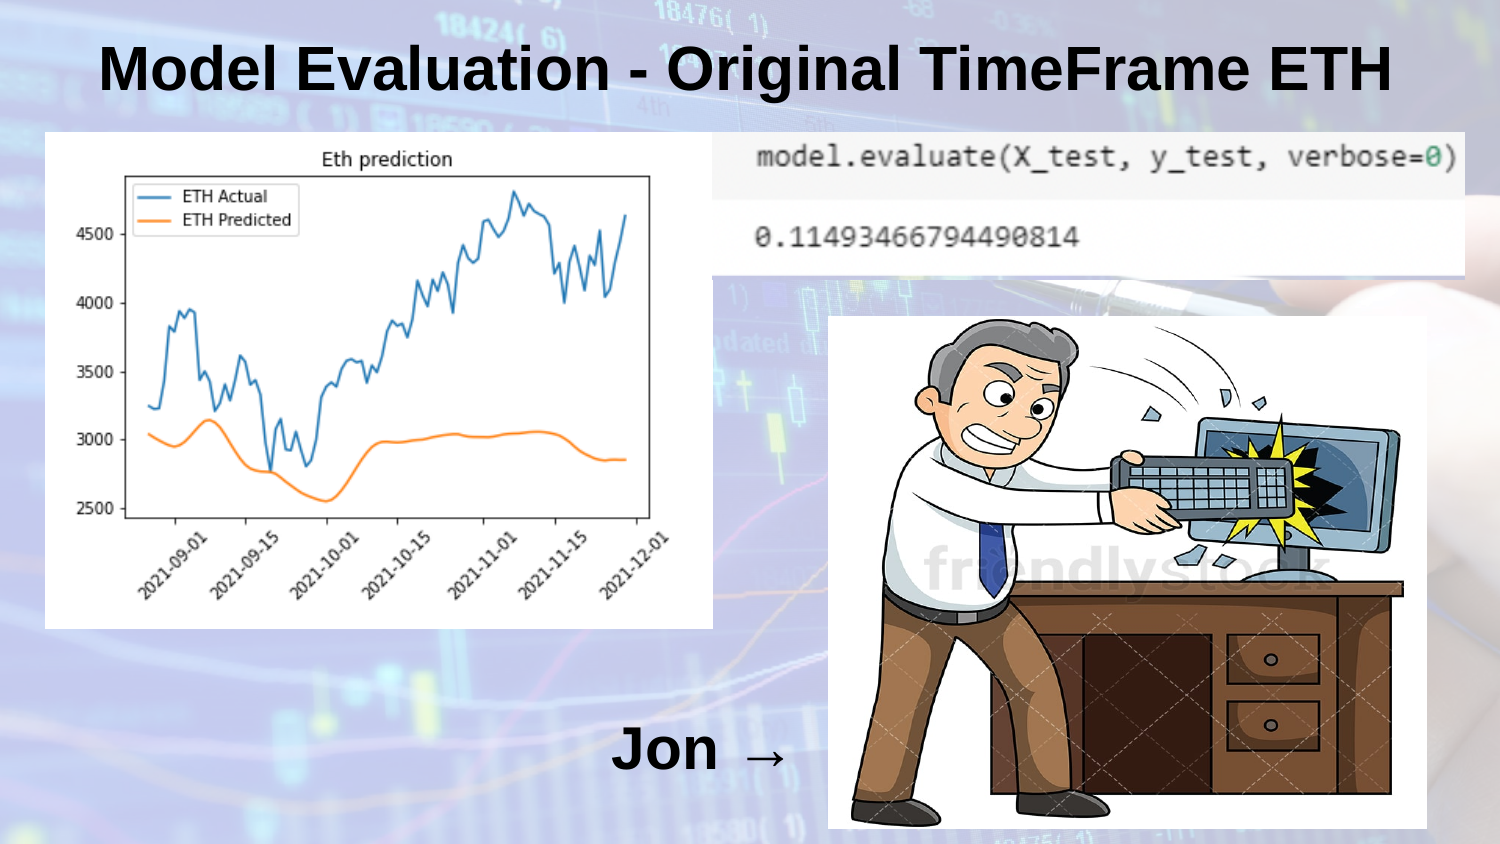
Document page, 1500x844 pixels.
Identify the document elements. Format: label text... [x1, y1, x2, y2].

list Jon → [596, 683, 828, 800]
picture [0, 0, 1500, 844]
title Model Evaluation - Original TimeFrame ETH [45, 12, 1465, 107]
